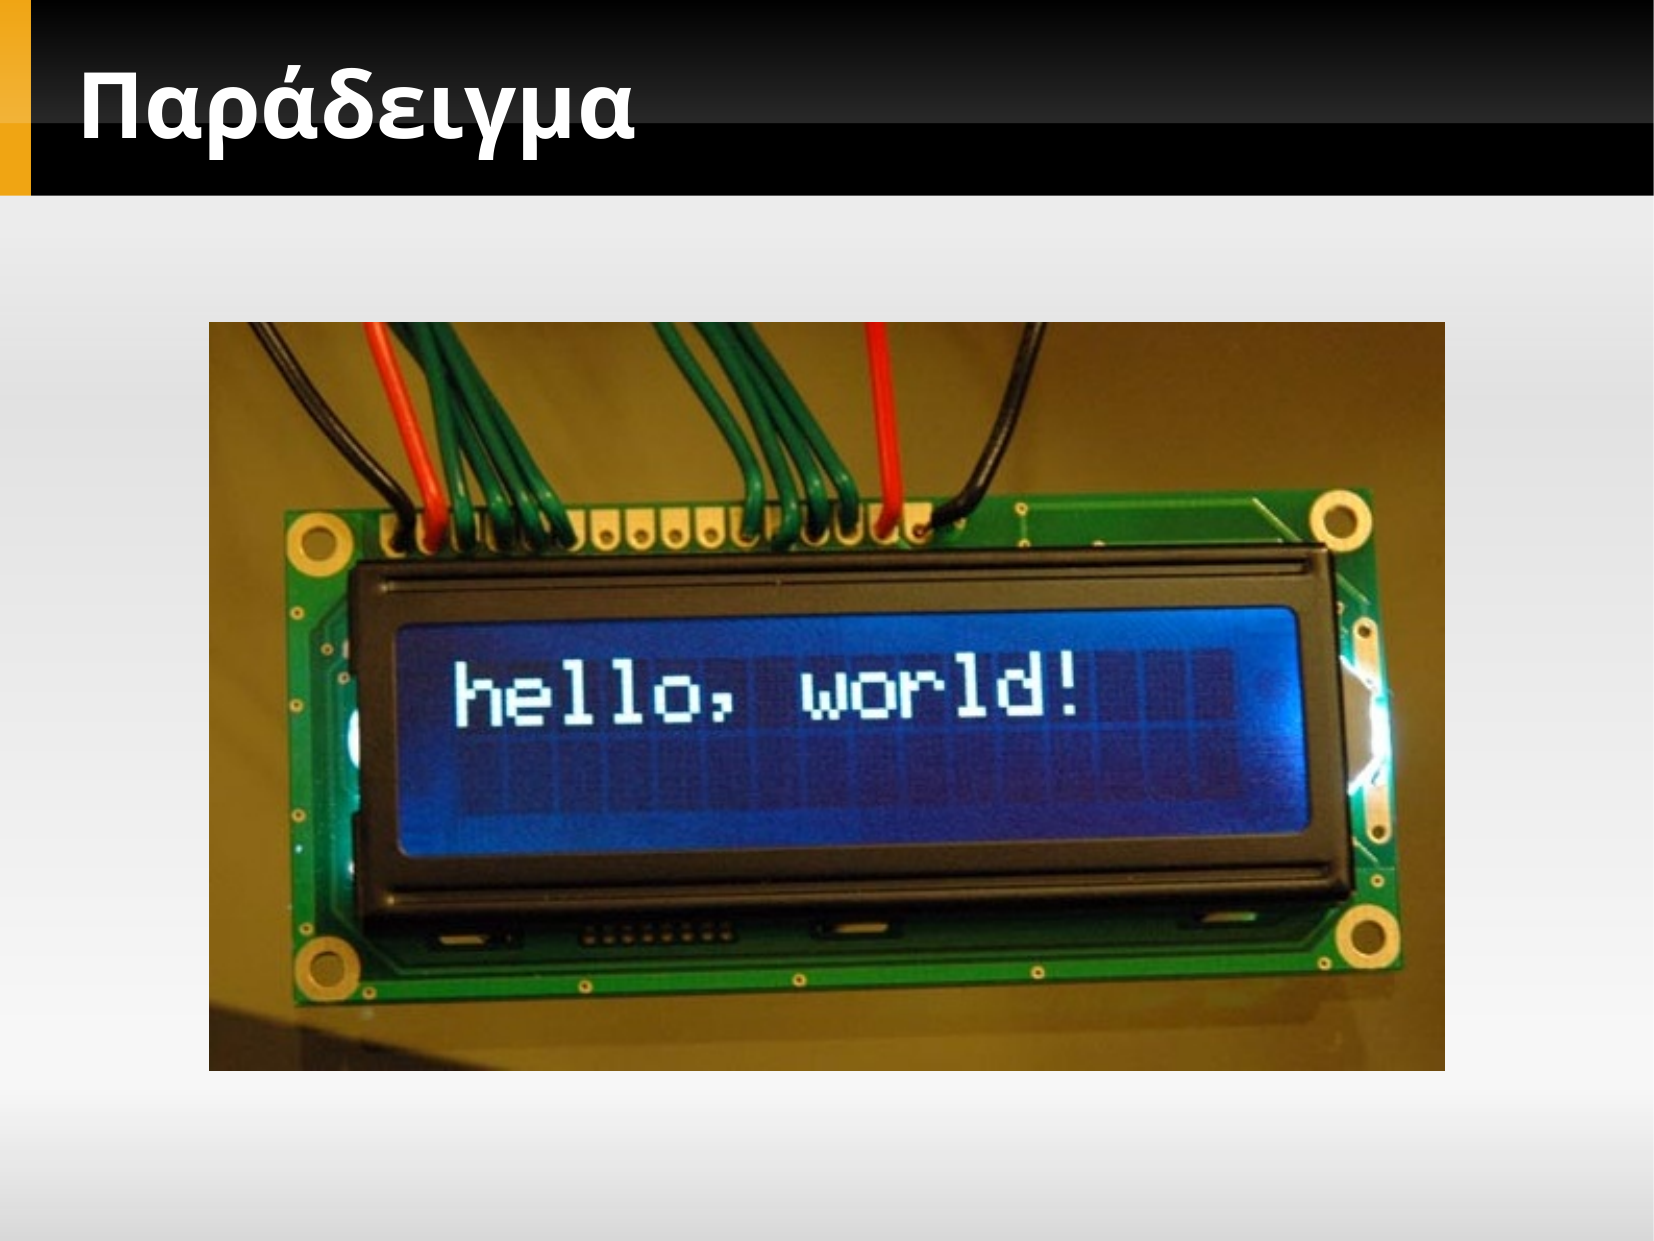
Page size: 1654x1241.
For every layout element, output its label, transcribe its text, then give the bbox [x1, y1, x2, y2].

title Παράδειγμα [76, 0, 1565, 208]
picture [0, 0, 1654, 1241]
